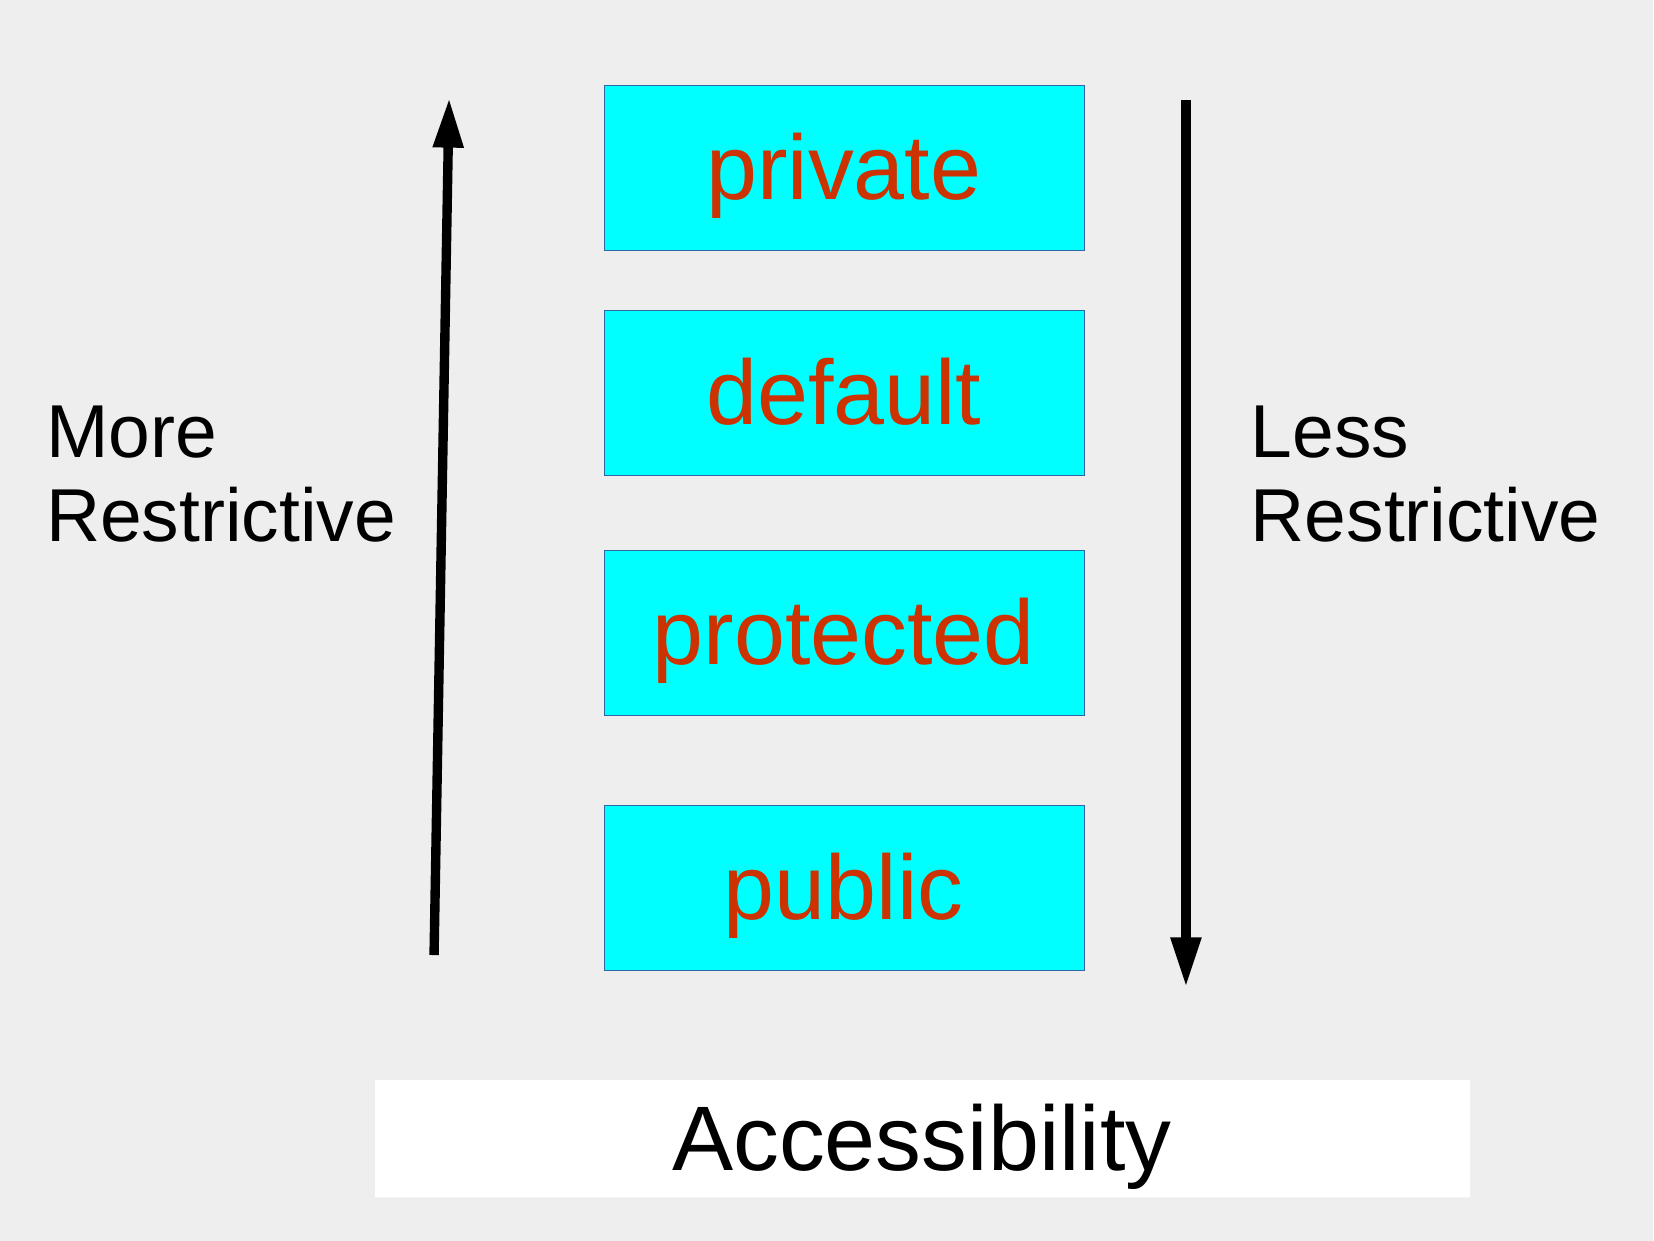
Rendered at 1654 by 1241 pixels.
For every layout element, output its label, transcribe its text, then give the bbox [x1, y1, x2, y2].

text_box protected [604, 550, 1085, 716]
text_box More Restrictive [31, 381, 422, 565]
text_box public [604, 805, 1085, 971]
text_box Less Restrictive [1235, 381, 1626, 565]
text_box private [604, 85, 1085, 251]
text_box Accessibility [375, 1080, 1471, 1198]
text_box default [604, 310, 1085, 476]
